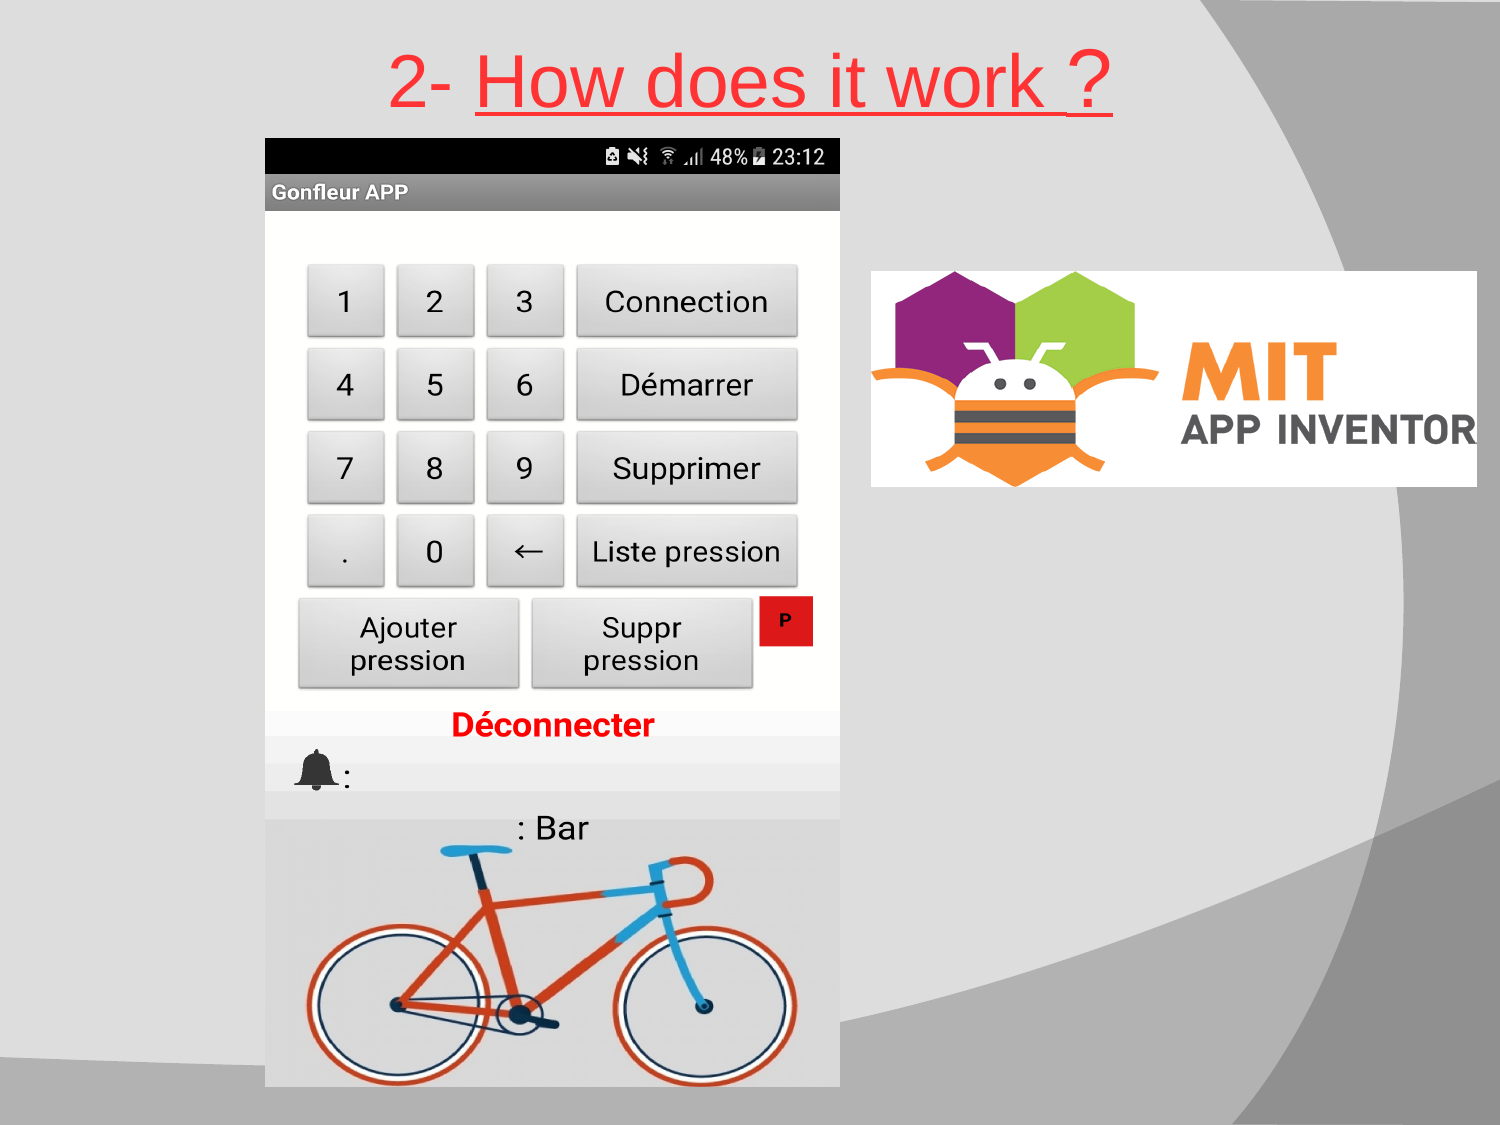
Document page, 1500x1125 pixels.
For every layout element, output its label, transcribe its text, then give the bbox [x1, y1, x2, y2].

picture [265, 138, 840, 1087]
picture [871, 271, 1477, 487]
text_box 2- How does it work ? [0, 0, 1500, 159]
